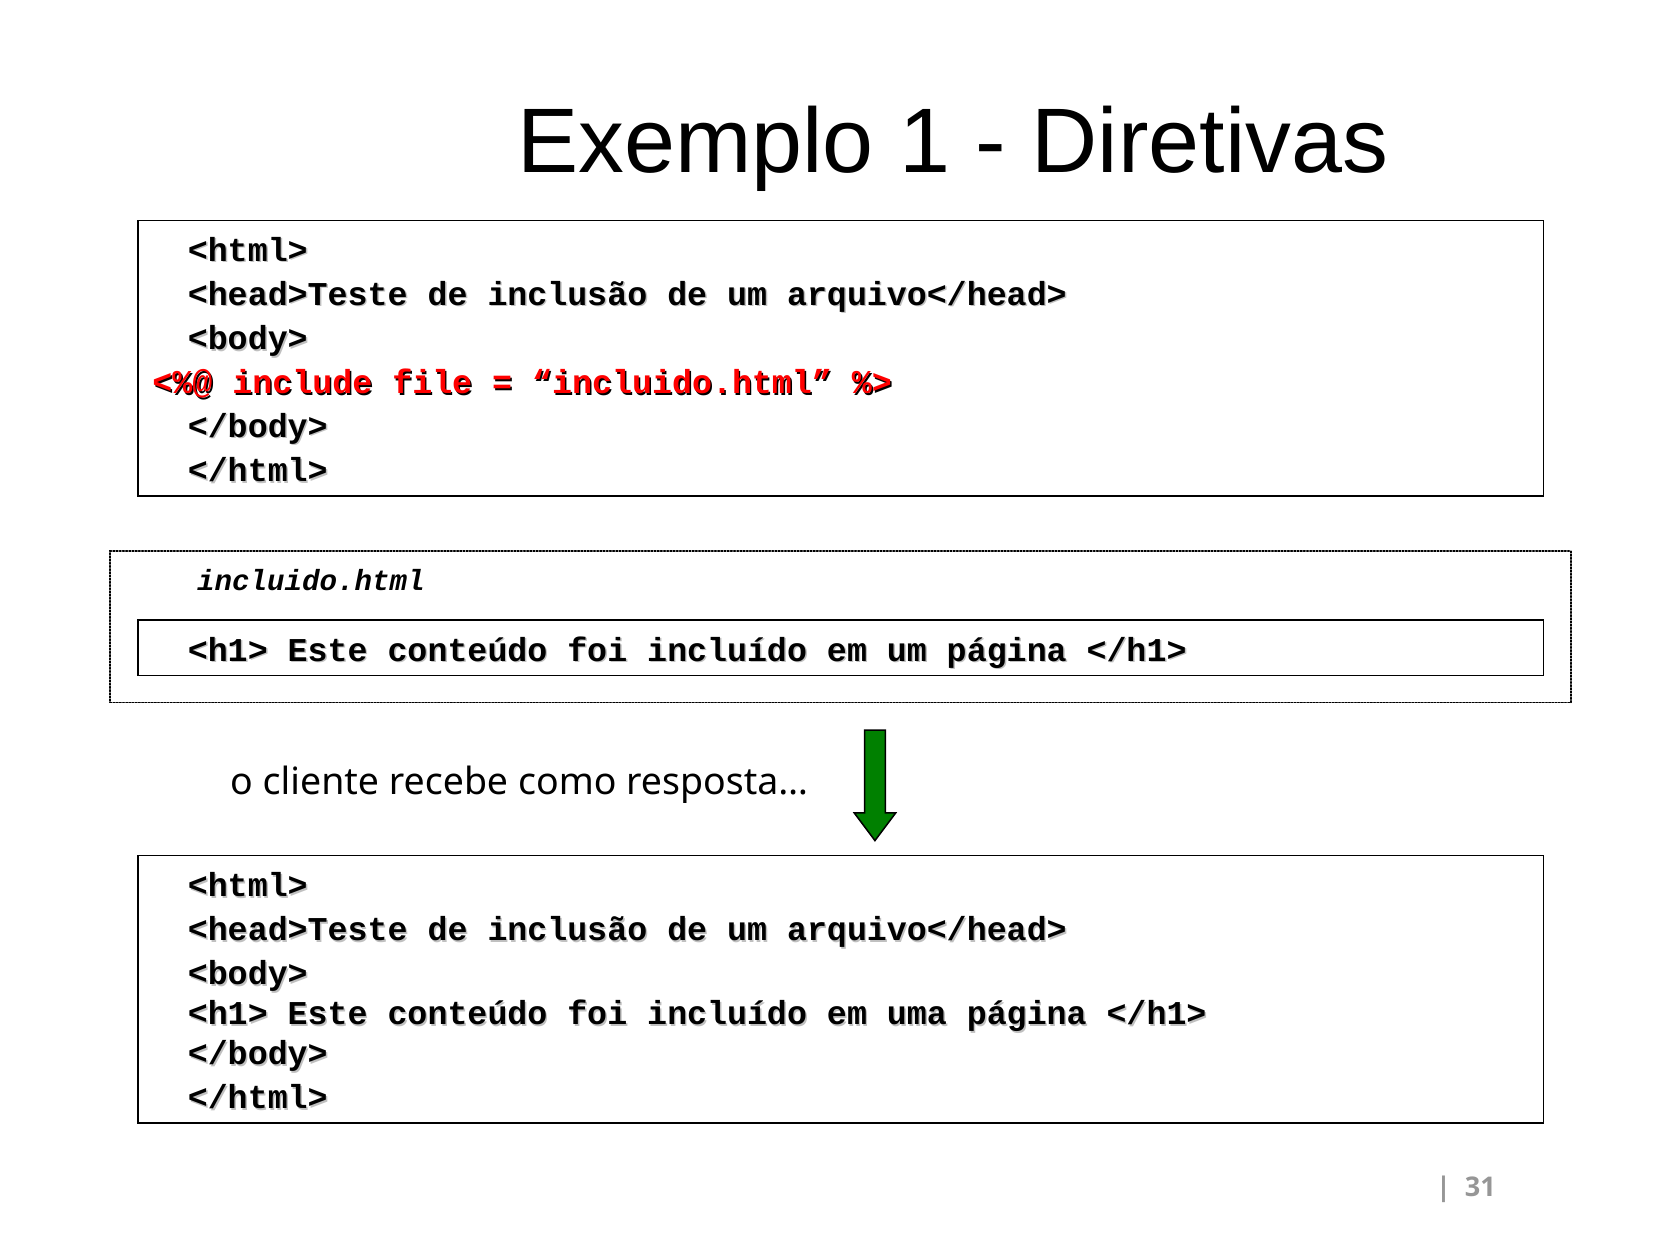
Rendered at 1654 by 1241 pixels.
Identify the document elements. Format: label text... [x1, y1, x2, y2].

text_box <h1> Este conteúdo foi incluído em um página </h1> [137, 619, 1544, 676]
title Exemplo 1 - Diretivas [234, 0, 1640, 198]
text_box incluido.html [146, 553, 440, 605]
text_box | <número> [711, 1162, 1511, 1217]
text_box [854, 730, 896, 841]
text_box <html> <head>Teste de inclusão de um arquivo</head> <body> <%@ include file = “incluido.html” %> </body> </html> [137, 220, 1544, 497]
text_box <html> <head>Teste de inclusão de um arquivo</head> <body> <h1> Este conteúdo foi incluído em uma página </h1> </body> </html> [137, 855, 1544, 1124]
text_box o cliente recebe como resposta… [180, 749, 824, 810]
